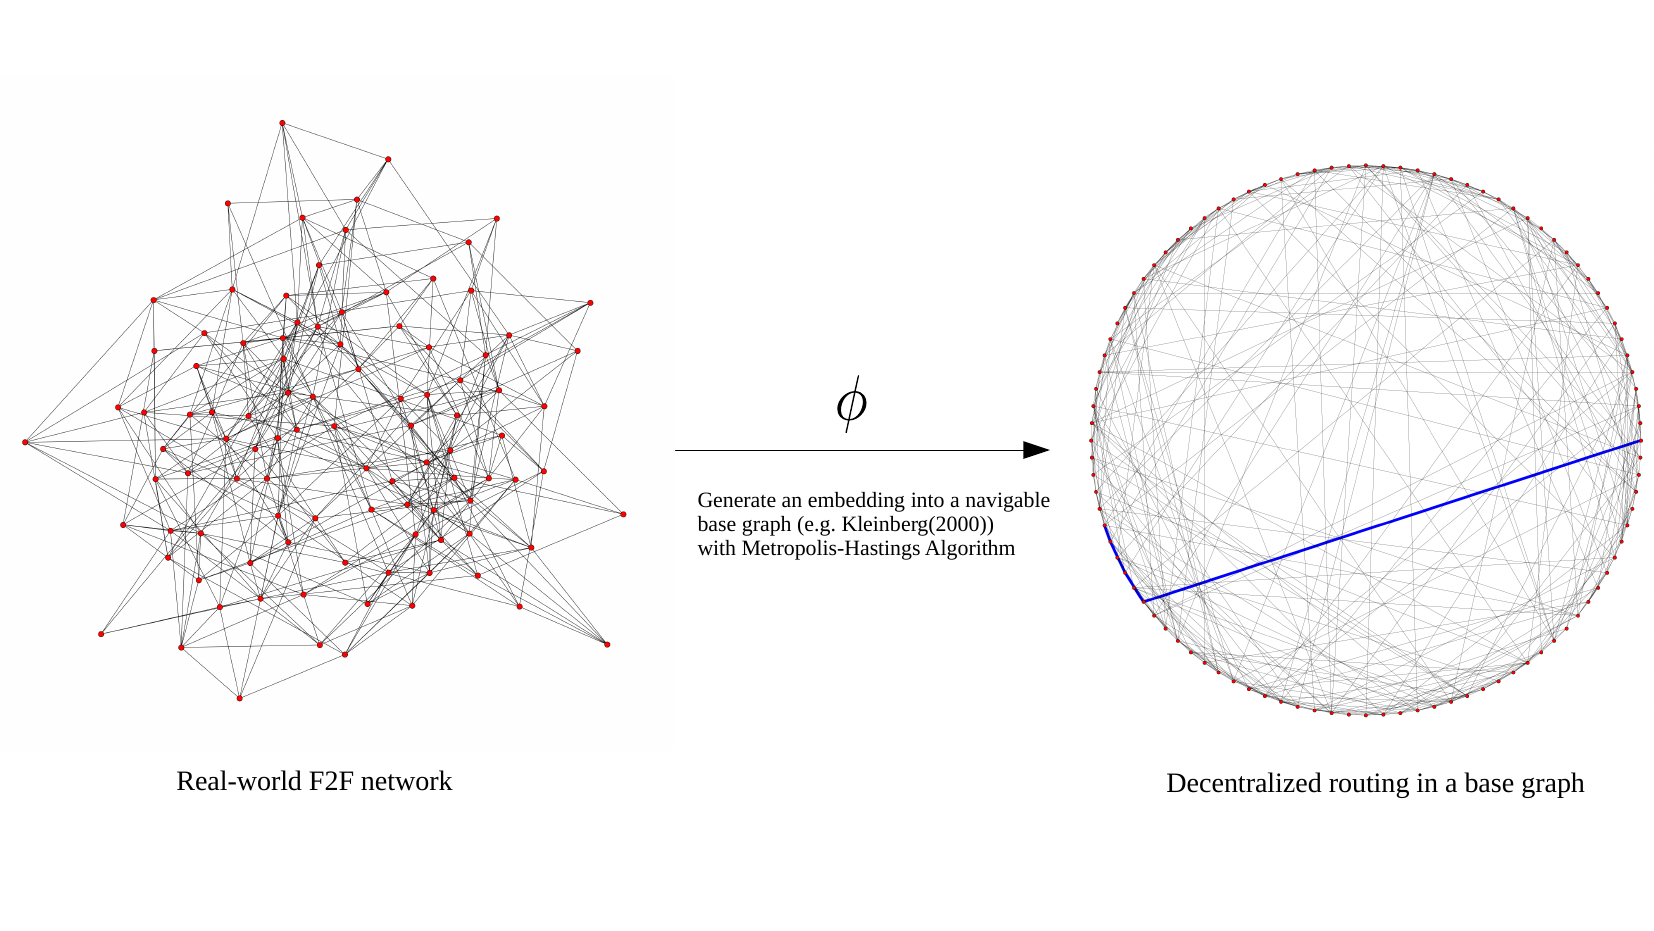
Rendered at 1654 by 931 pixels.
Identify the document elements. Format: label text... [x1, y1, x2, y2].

picture [1050, 131, 1651, 732]
picture [0, 75, 676, 751]
text_box Decentralized routing in a base graph [1113, 760, 1639, 817]
text_box Real-world F2F network [161, 757, 537, 804]
text_box Generate an embedding into a navigable base graph (e.g. Kleinberg(2000)) with Metropolis-Hastings Algorithm [682, 480, 1105, 593]
text_box [834, 375, 868, 433]
